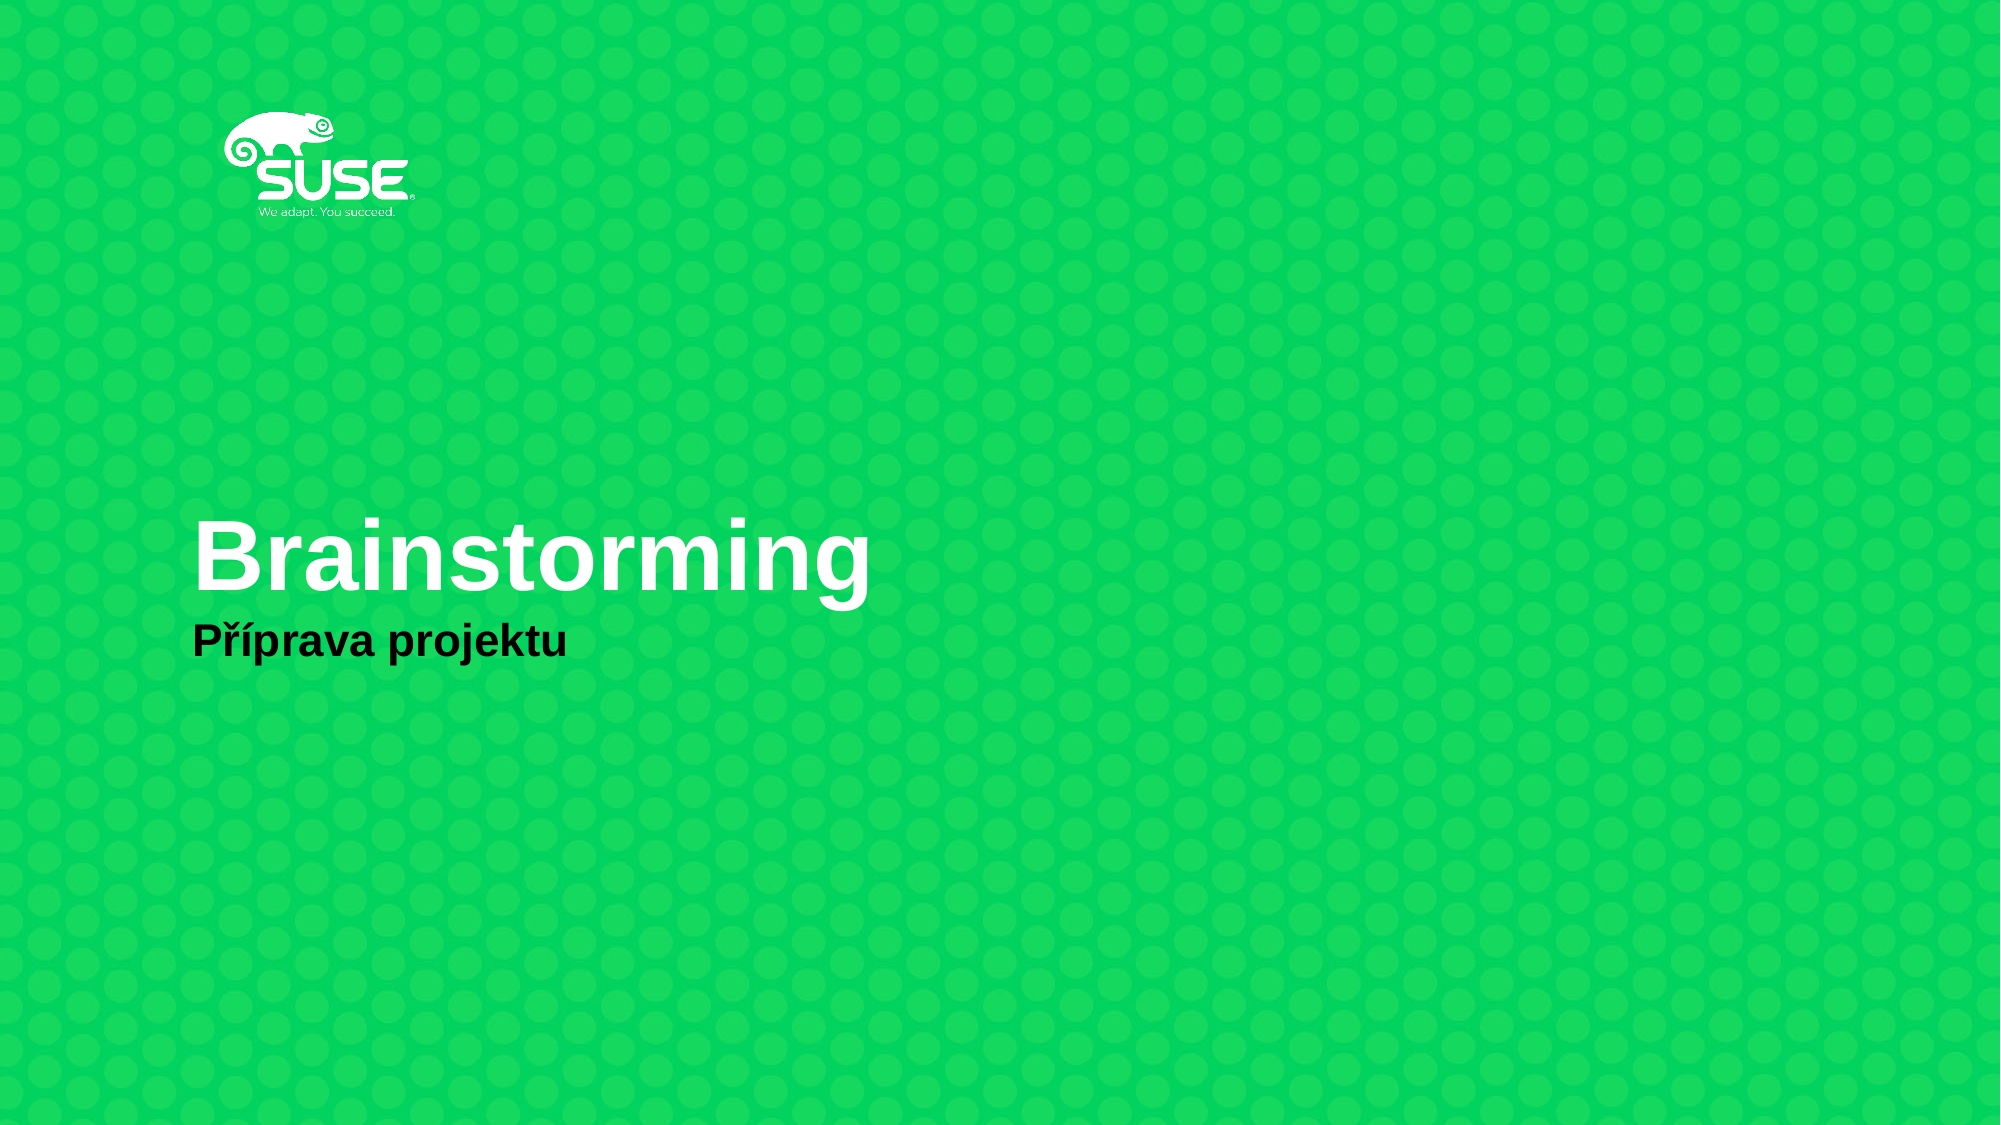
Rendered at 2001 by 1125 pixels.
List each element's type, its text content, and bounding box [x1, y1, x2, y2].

title Brainstorming Příprava projektu [177, 118, 1929, 674]
picture [0, 0, 2000, 1125]
